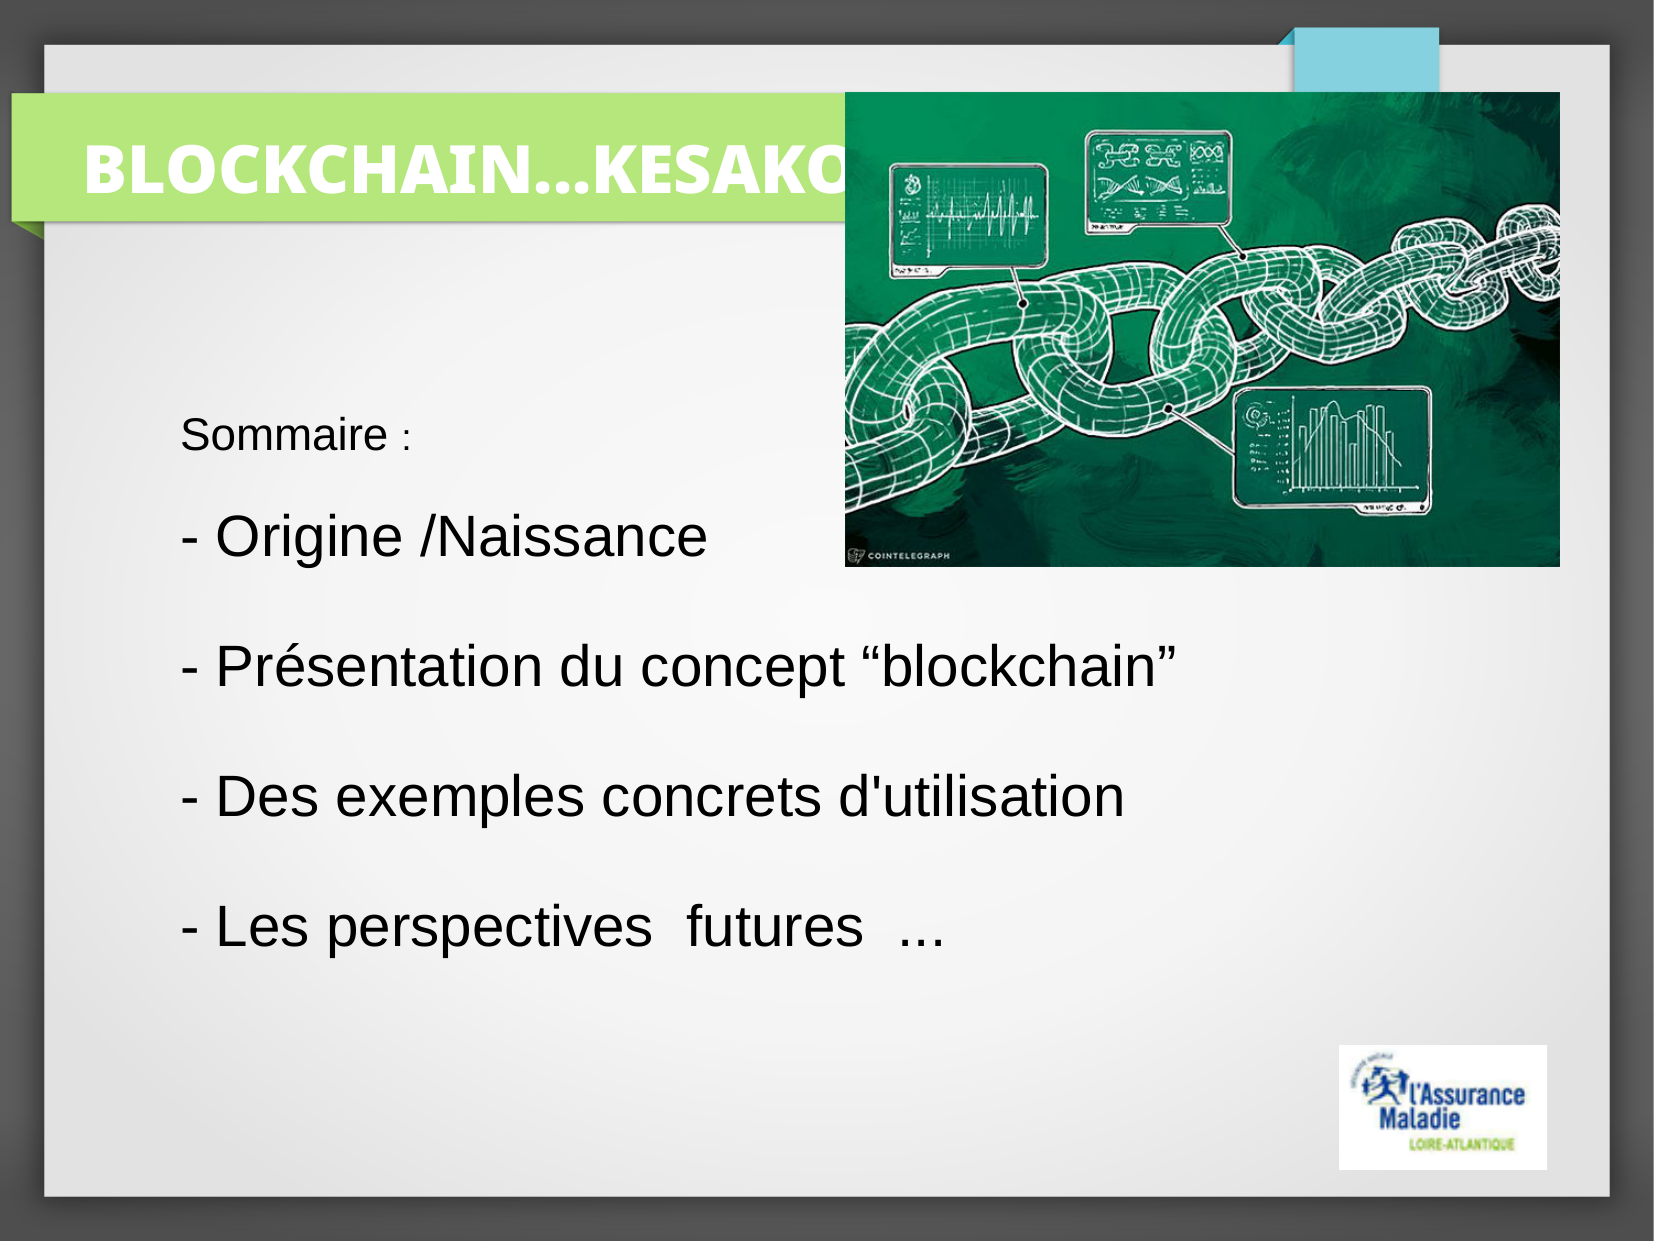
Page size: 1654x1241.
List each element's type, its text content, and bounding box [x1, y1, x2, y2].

picture [0, 0, 1654, 1241]
text_box - Origine /Naissance - Présentation du concept “blockchain” - Des exemples concrets d'utilisation - Les perspectives futures ... [165, 496, 1359, 967]
text_box Sommaire : [165, 401, 427, 468]
title BLOCKCHAIN...KESAKO ? [82, 94, 845, 213]
